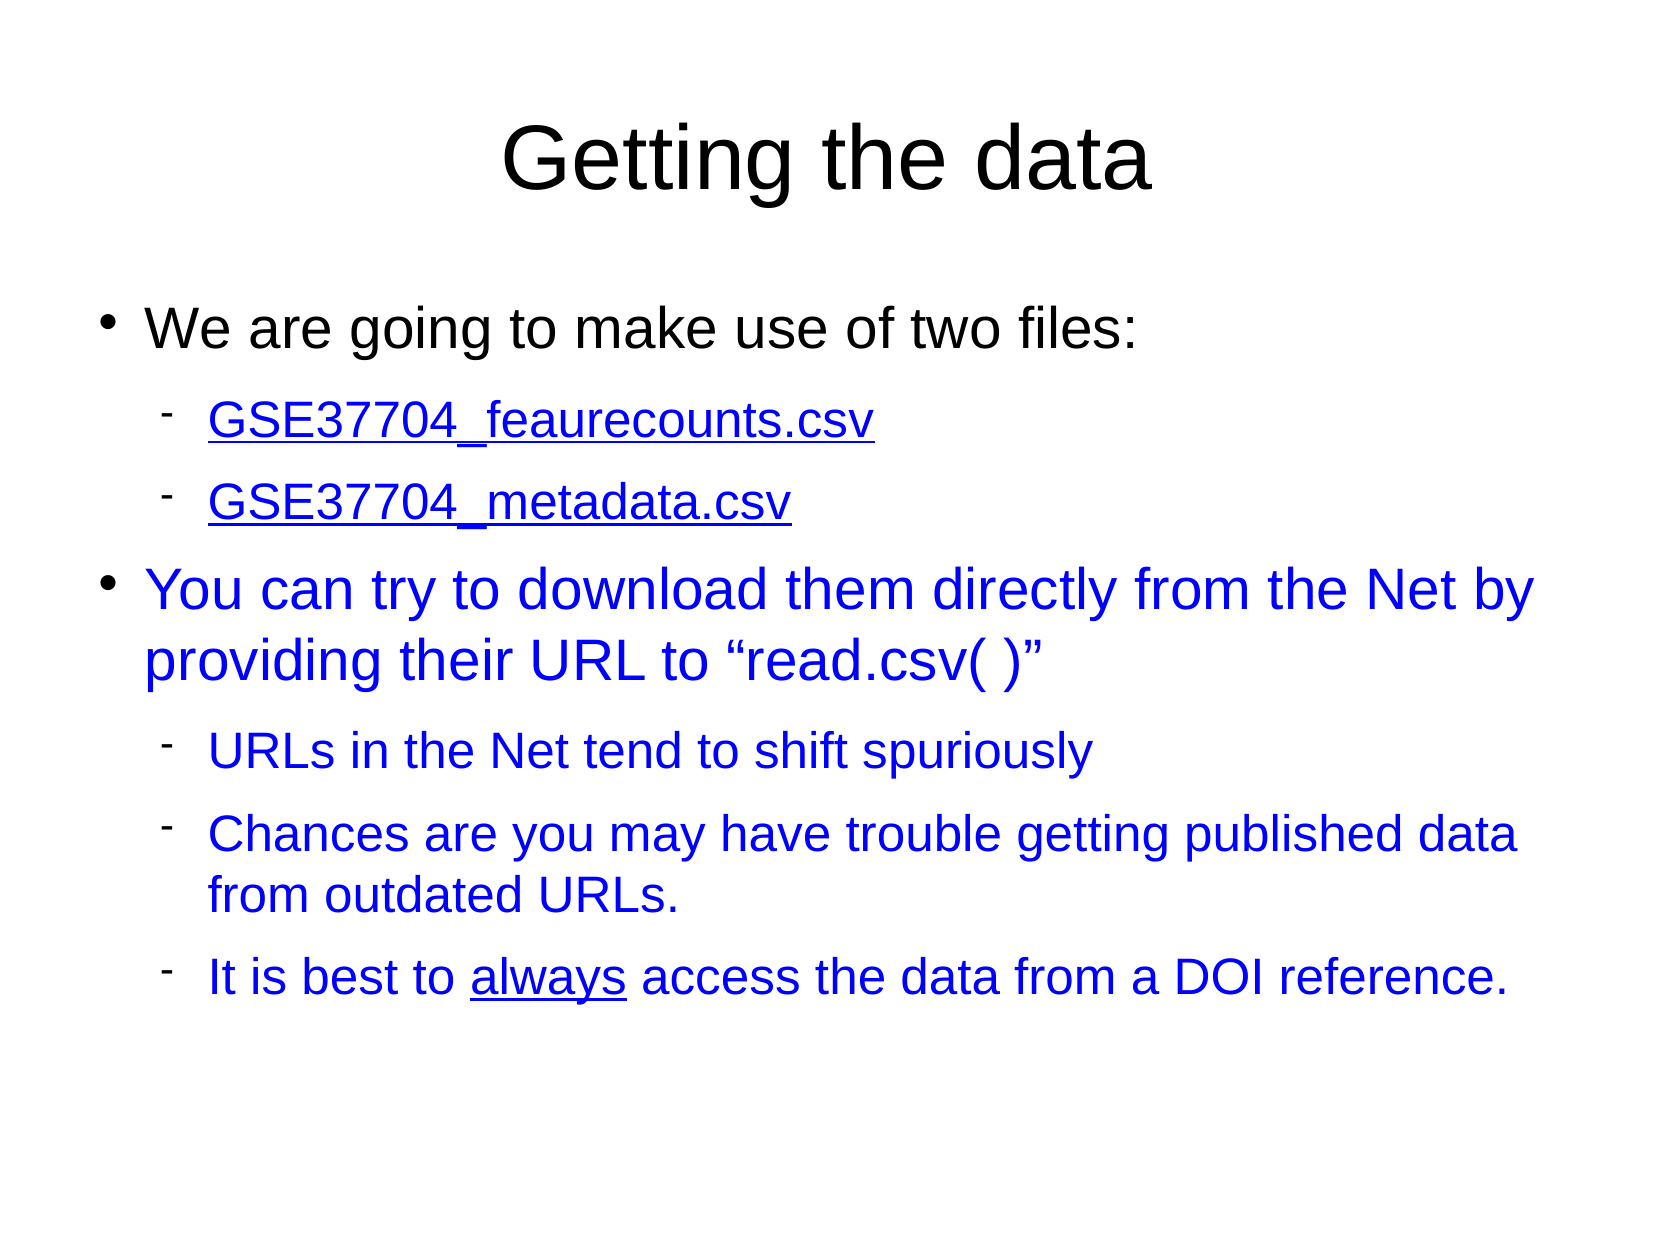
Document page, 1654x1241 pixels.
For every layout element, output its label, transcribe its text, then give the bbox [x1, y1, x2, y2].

text_box We are going to make use of two files: GSE37704_feaurecounts.csv GSE37704_metadata.csv You can try to download them directly from the Net by providing their URL to “read.csv( )” URLs in the Net tend to shift spuriously Chances are you may have trouble getting published data from outdated URLs. It is best to always access the data from a DOI reference. [82, 290, 1571, 1010]
text_box Getting the data [82, 49, 1571, 257]
